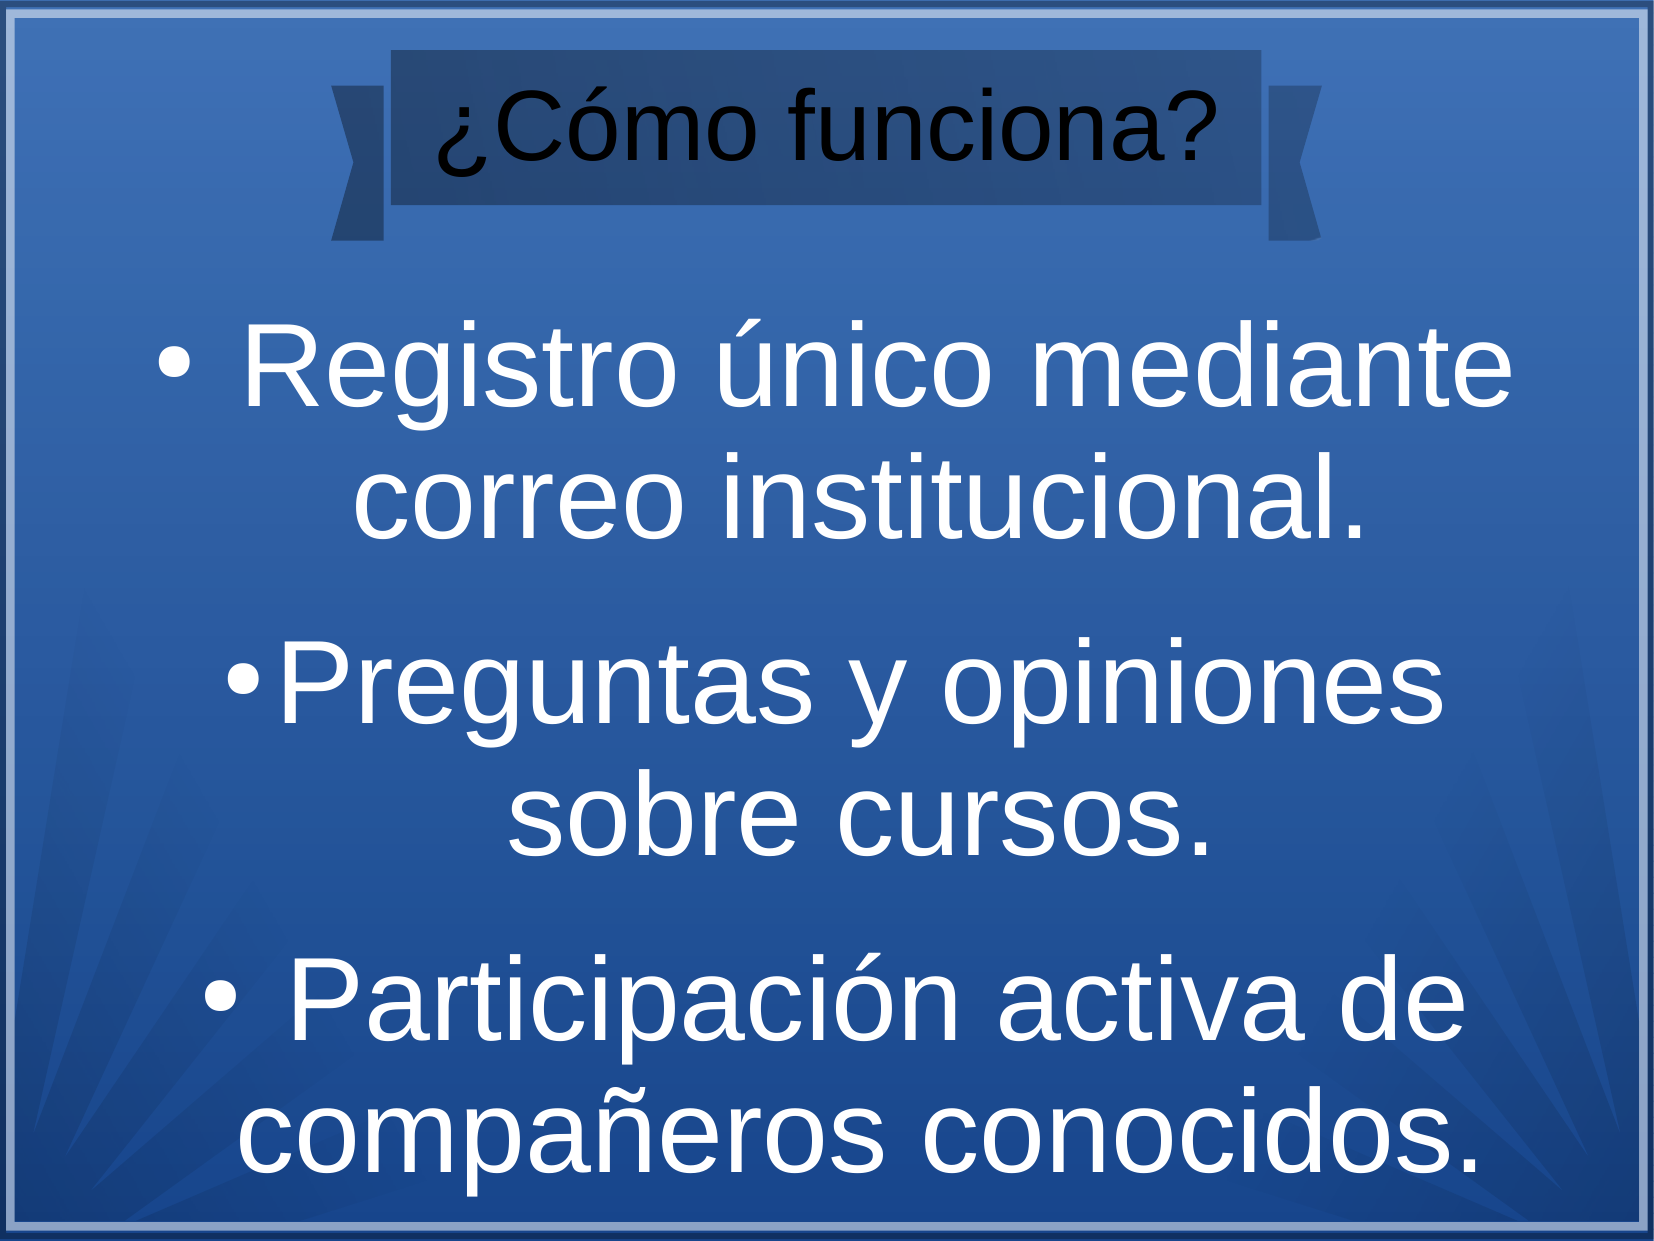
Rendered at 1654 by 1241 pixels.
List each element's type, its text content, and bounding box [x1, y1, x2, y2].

title ¿Cómo funciona? [389, 47, 1264, 205]
list Registro único mediante correo institucional. Preguntas y opiniones sobre cursos. Participación activa de compañeros conocidos. [82, 299, 1571, 1241]
